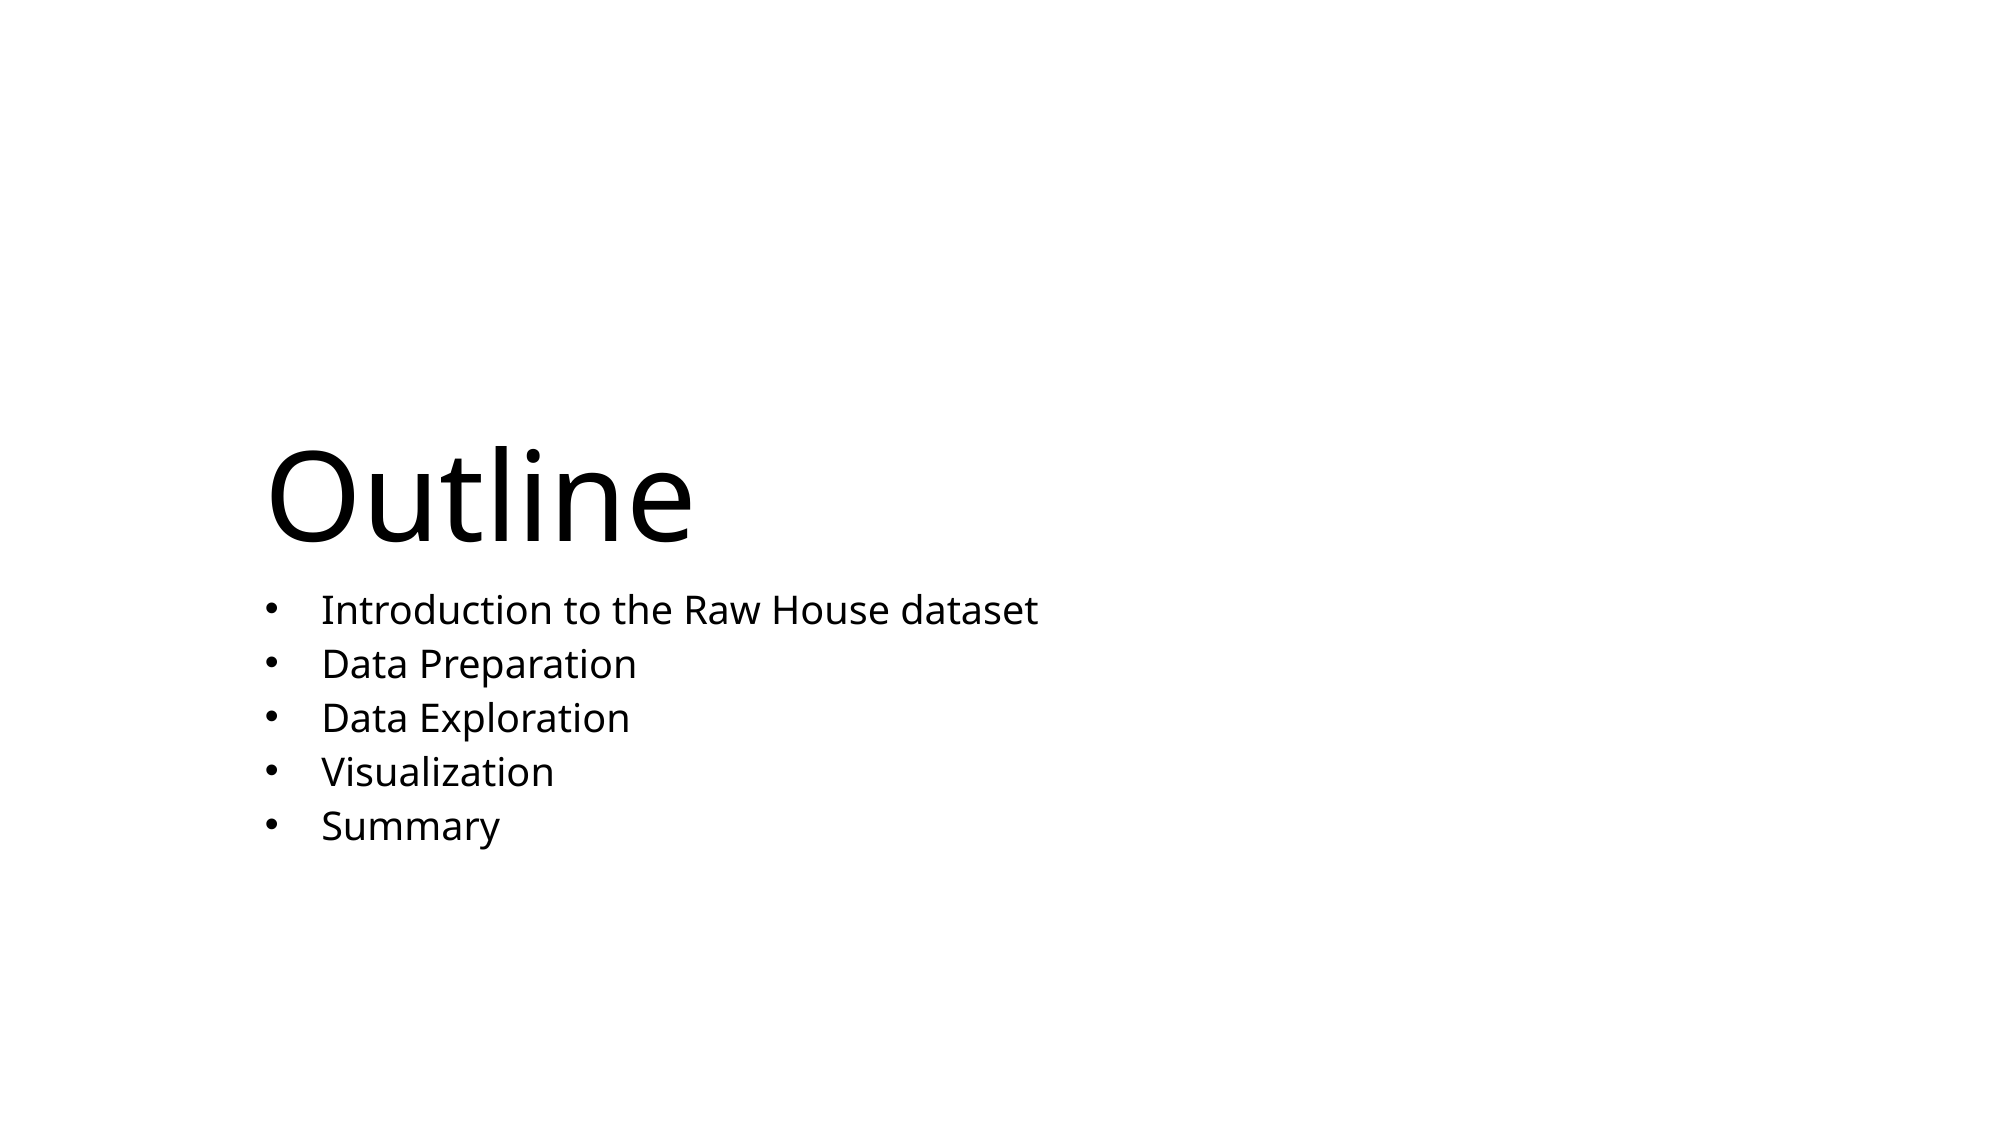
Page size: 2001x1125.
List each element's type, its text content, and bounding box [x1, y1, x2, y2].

subtitle Introduction to the Raw House dataset Data Preparation Data Exploration Visualization Summary [249, 590, 1750, 863]
title Outline [249, 184, 1750, 576]
